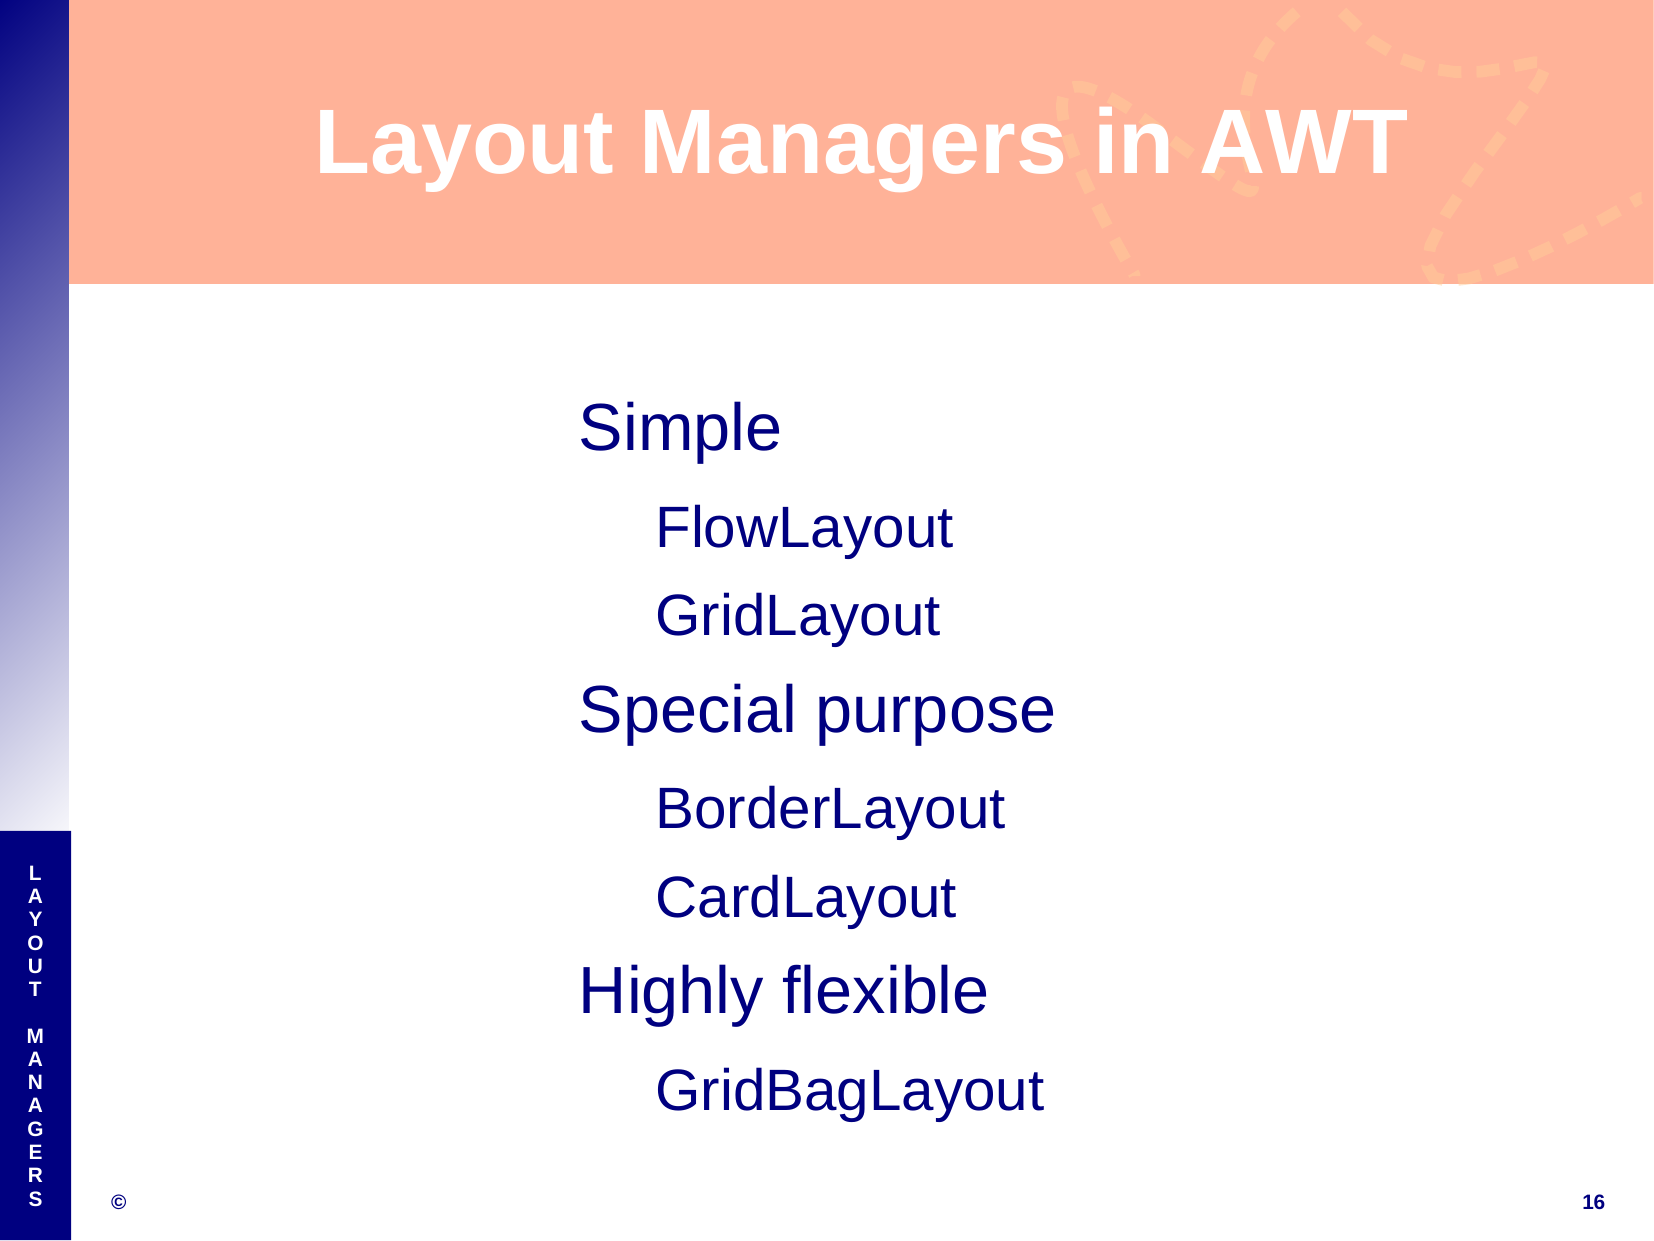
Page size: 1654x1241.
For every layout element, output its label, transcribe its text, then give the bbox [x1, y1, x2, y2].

text_box L A Y O U T M A N A G E R S [0, 830, 71, 1241]
title Layout Managers in AWT [70, 37, 1654, 246]
list Simple FlowLayout GridLayout Special purpose BorderLayout CardLayout Highly flexible GridBagLayout [586, 390, 1138, 1123]
